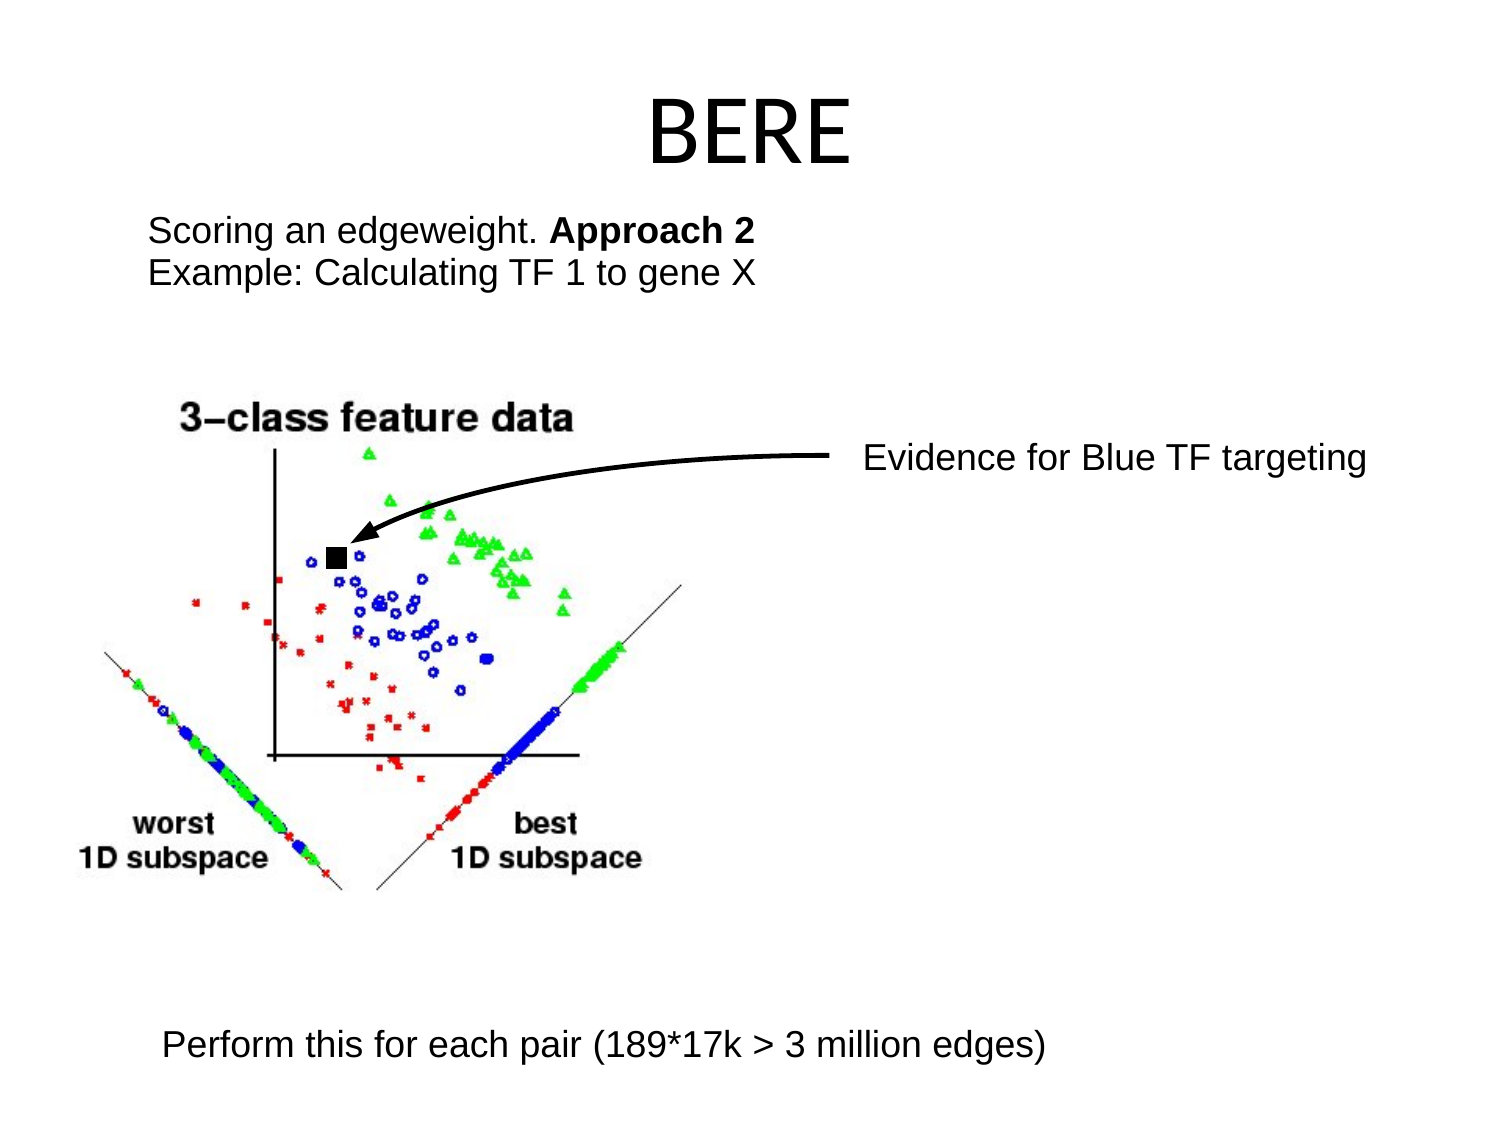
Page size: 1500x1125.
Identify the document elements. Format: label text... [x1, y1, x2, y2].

text_box Perform this for each pair (189*17k > 3 million edges) [146, 1016, 1062, 1074]
picture [64, 391, 702, 920]
text_box [326, 547, 347, 569]
text_box Scoring an edgeweight. Approach 2 Example: Calculating TF 1 to gene X [132, 201, 772, 301]
title BERE [75, 45, 1425, 233]
text_box Evidence for Blue TF targeting [848, 428, 1383, 486]
